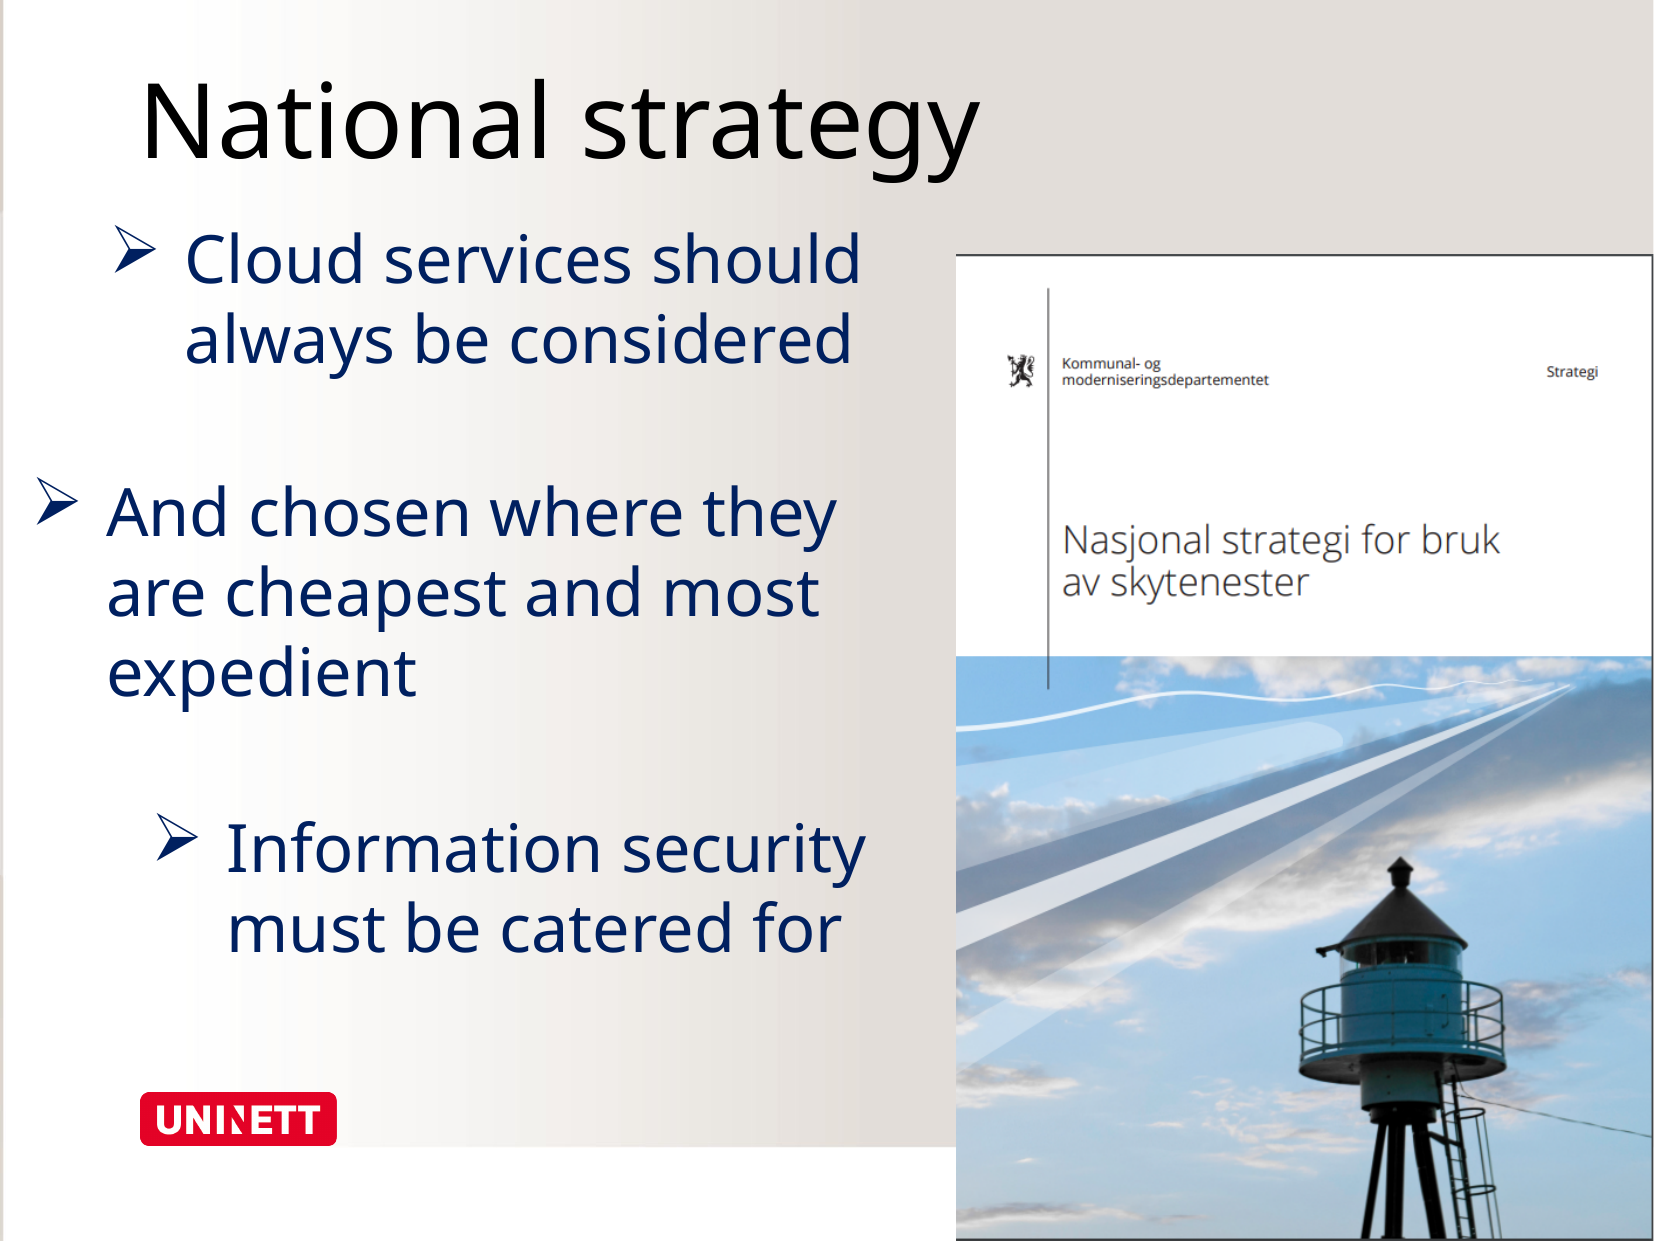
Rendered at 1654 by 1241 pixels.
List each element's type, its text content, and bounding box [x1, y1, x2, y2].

title National strategy [138, 54, 1563, 153]
picture [0, 0, 1654, 1241]
text_box Cloud services should always be considered [94, 209, 900, 385]
text_box Information security must be catered for [136, 798, 946, 974]
text_box And chosen where they are cheapest and most expedient [16, 462, 855, 717]
